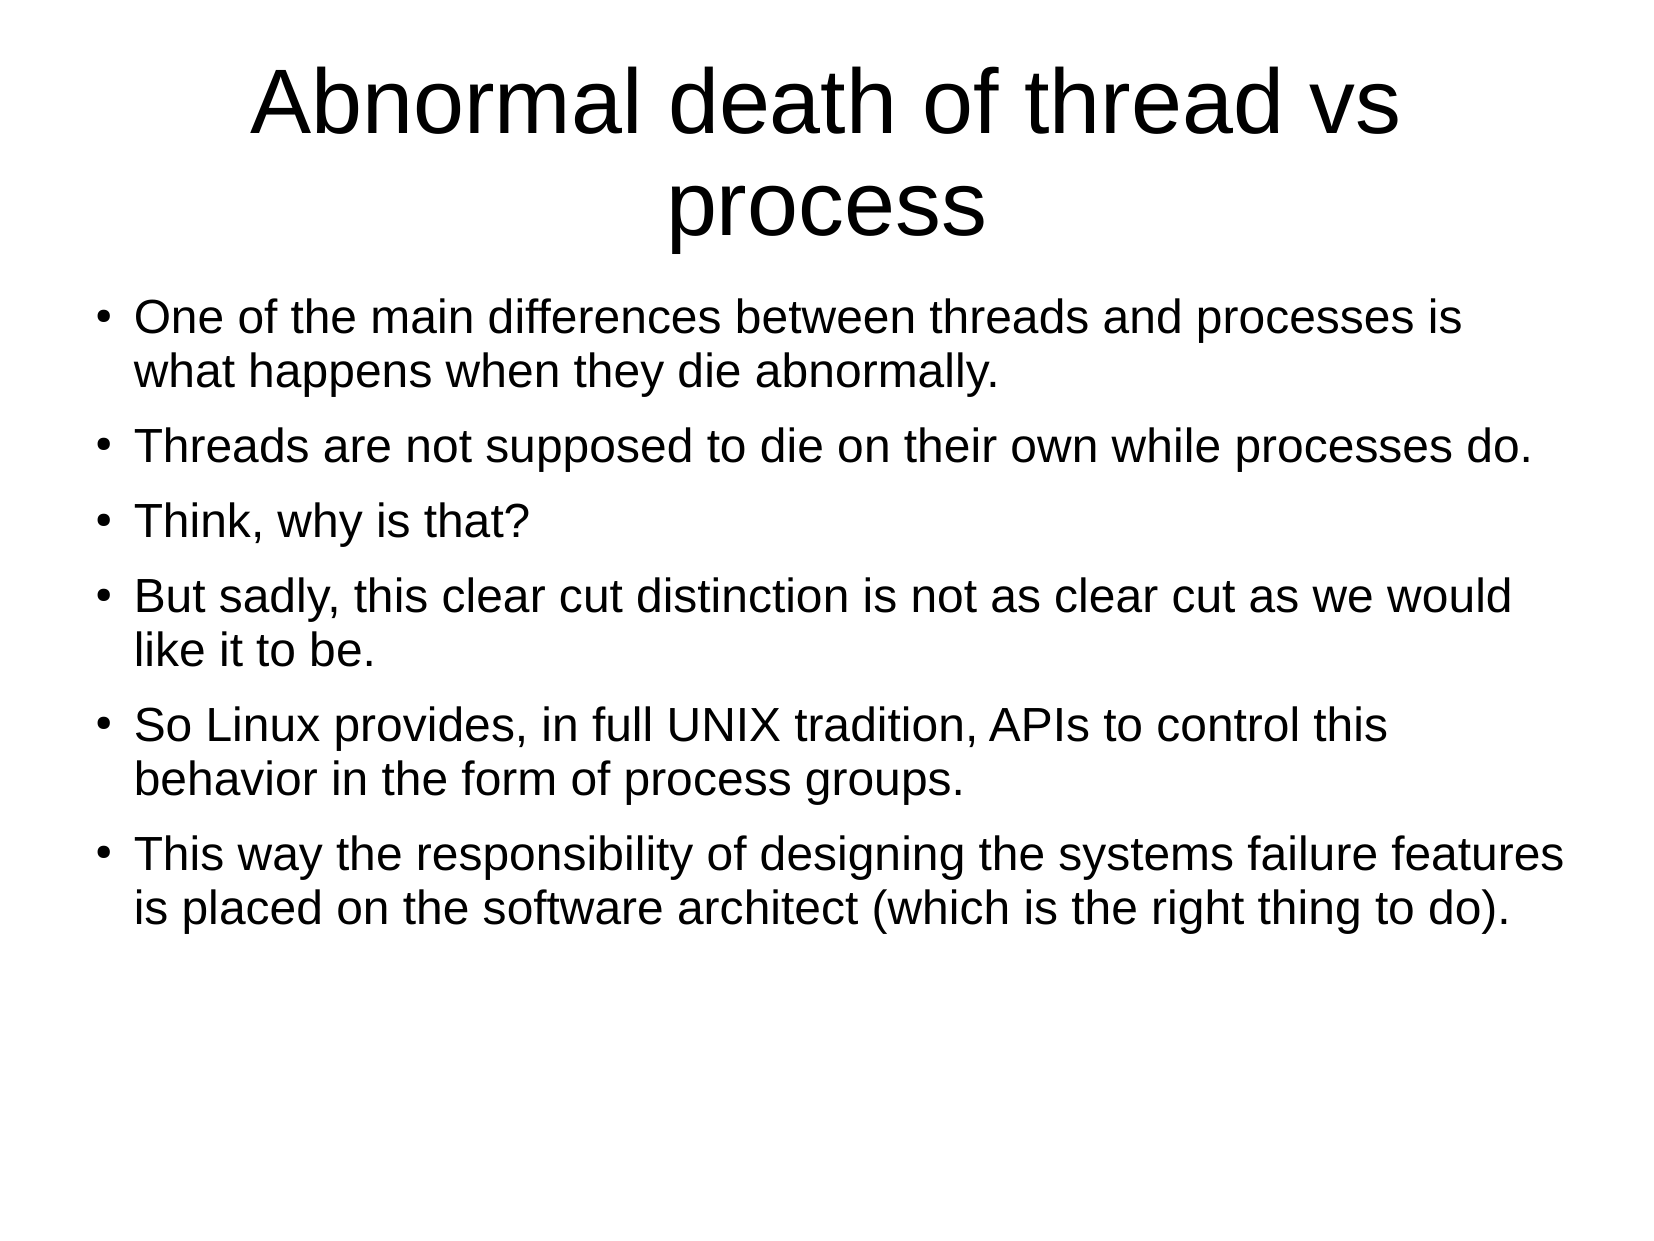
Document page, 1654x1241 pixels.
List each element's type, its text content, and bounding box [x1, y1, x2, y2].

title Abnormal death of thread vs process [82, 49, 1571, 257]
list One of the main differences between threads and processes is what happens when they die abnormally. Threads are not supposed to die on their own while processes do. Think, why is that? But sadly, this clear cut distinction is not as clear cut as we would like it to be. So Linux provides, in full UNIX tradition, APIs to control this behavior in the form of process groups. This way the responsibility of designing the systems failure features is placed on the software architect (which is the right thing to do). [82, 290, 1571, 1010]
